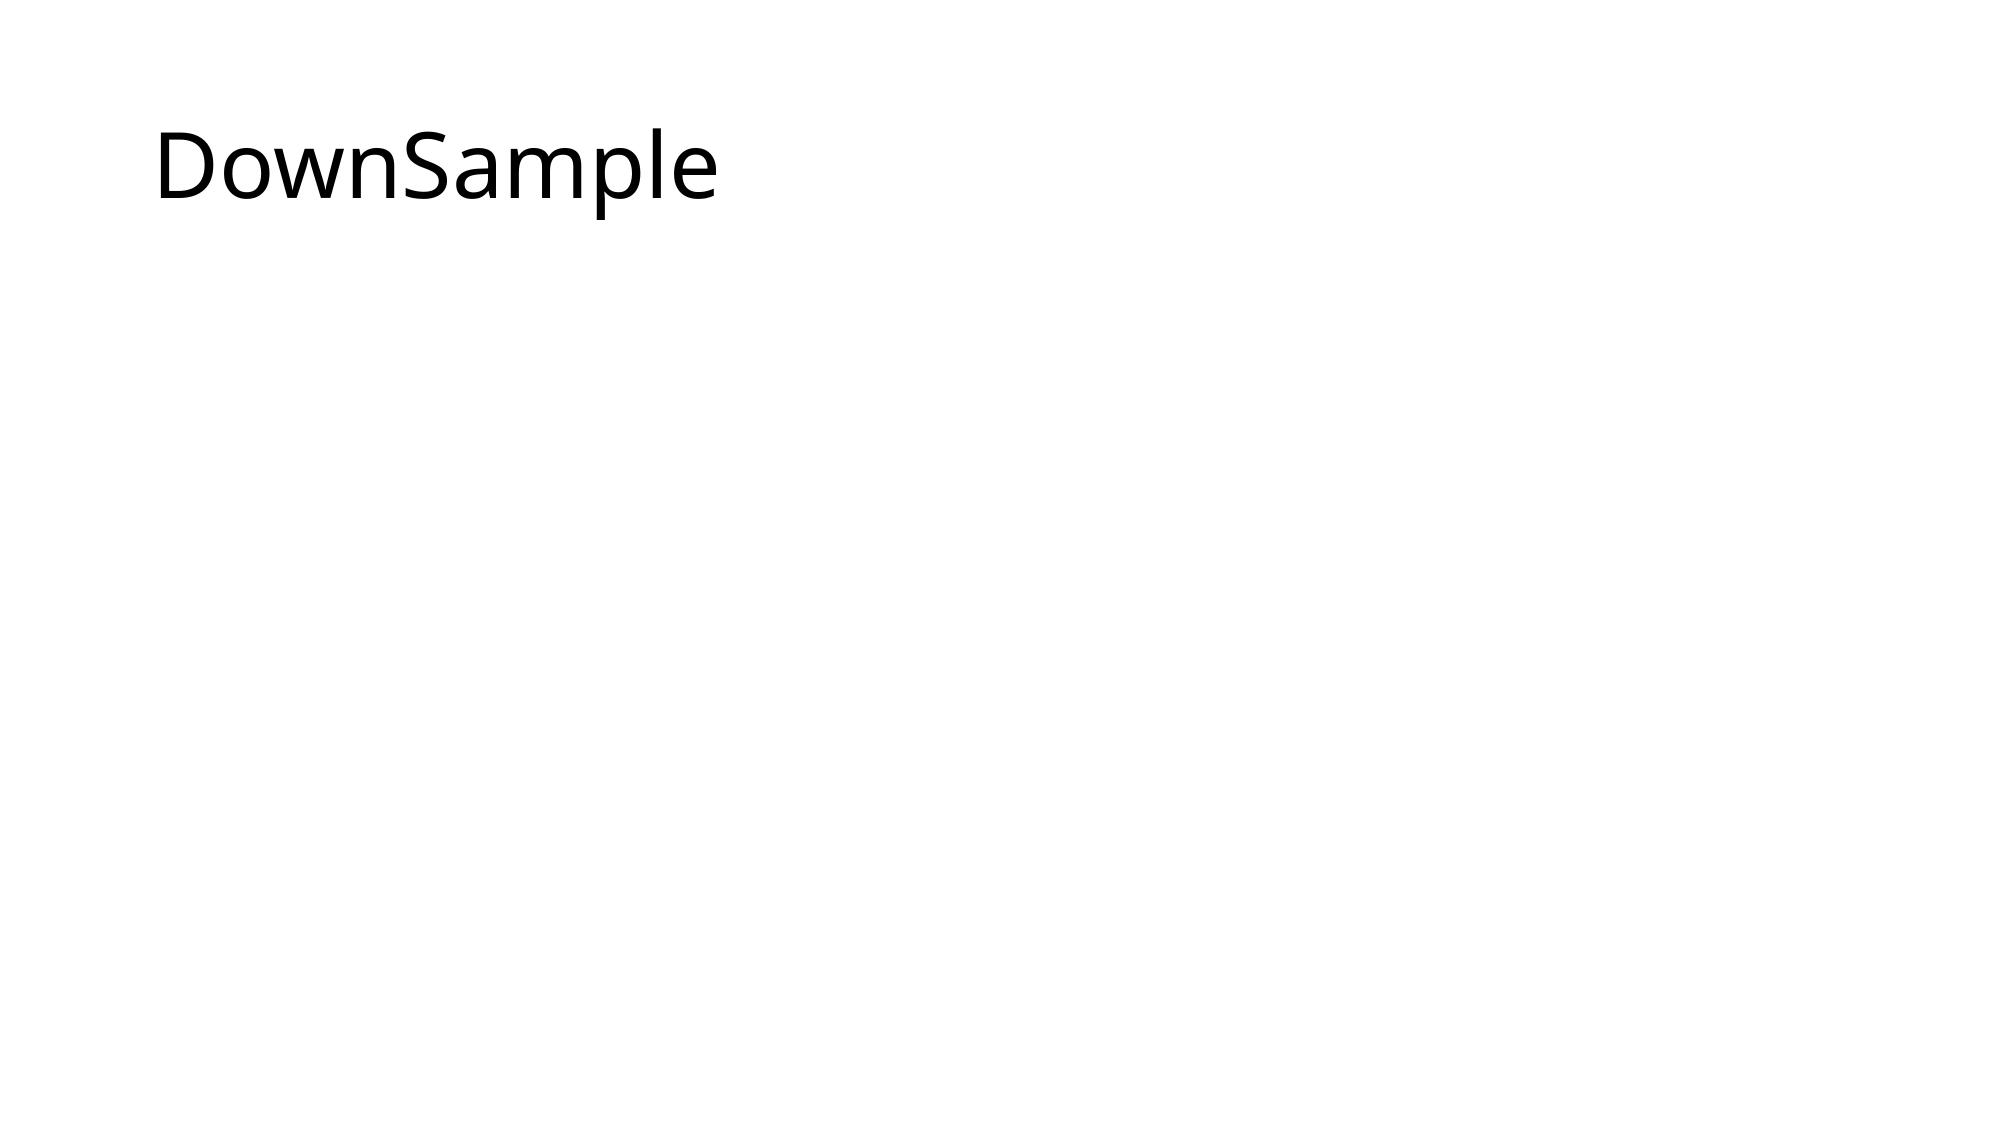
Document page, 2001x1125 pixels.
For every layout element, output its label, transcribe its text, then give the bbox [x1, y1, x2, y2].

title DownSample [137, 59, 1863, 278]
